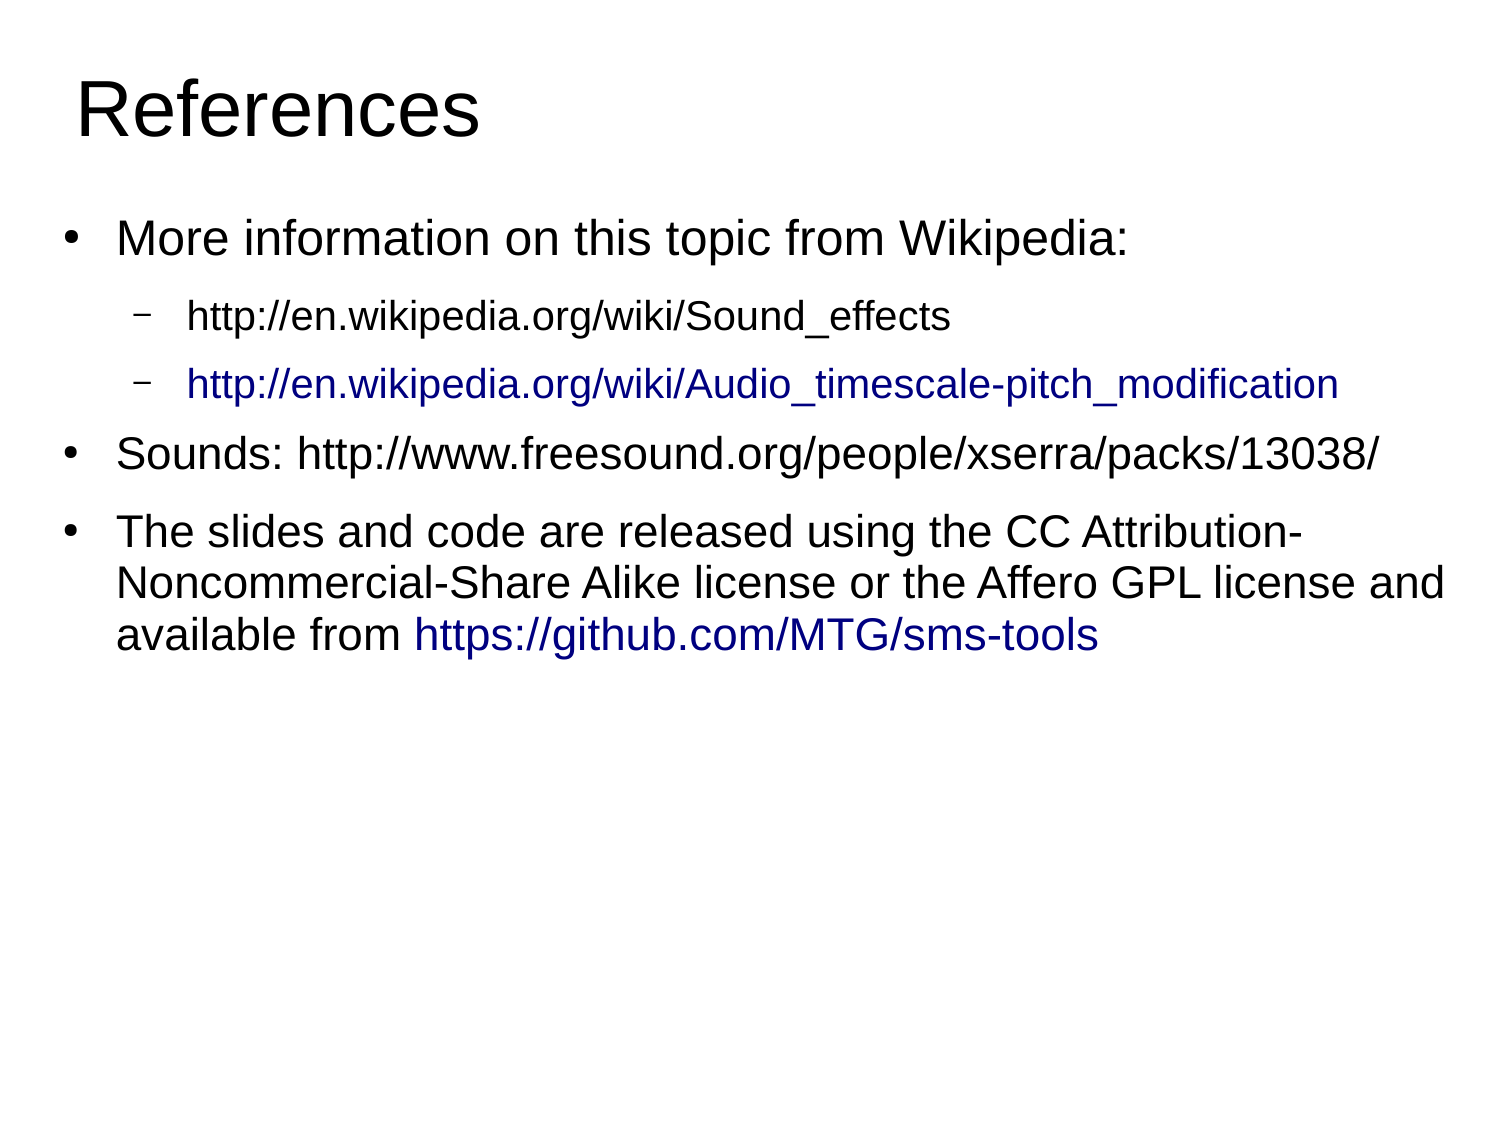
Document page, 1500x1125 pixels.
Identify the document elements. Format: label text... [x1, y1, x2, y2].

list More information on this topic from Wikipedia: http://en.wikipedia.org/wiki/Sound_effects http://en.wikipedia.org/wiki/Audio_timescale-pitch_modification Sounds: http://www.freesound.org/people/xserra/packs/13038/ The slides and code are released using the CC Attribution-Noncommercial-Share Alike license or the Affero GPL license and available from https://github.com/MTG/sms-tools [45, 210, 1456, 863]
title References [75, 15, 1425, 203]
